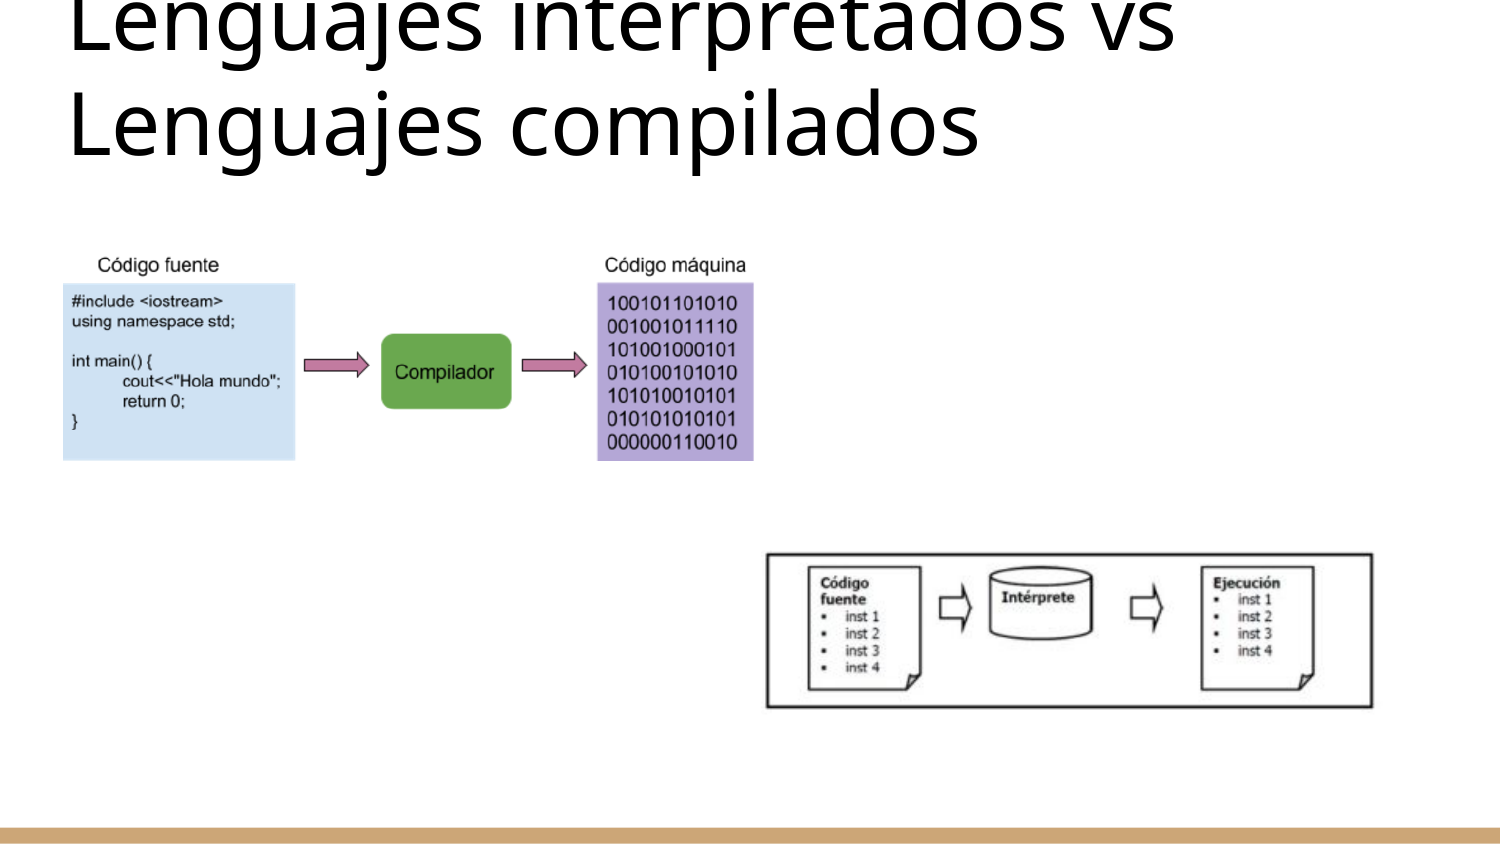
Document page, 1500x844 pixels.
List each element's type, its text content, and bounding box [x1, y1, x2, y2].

picture [761, 538, 1387, 721]
title Lenguajes interpretados vs Lenguajes compilados [51, 51, 1449, 189]
picture [51, 217, 762, 472]
